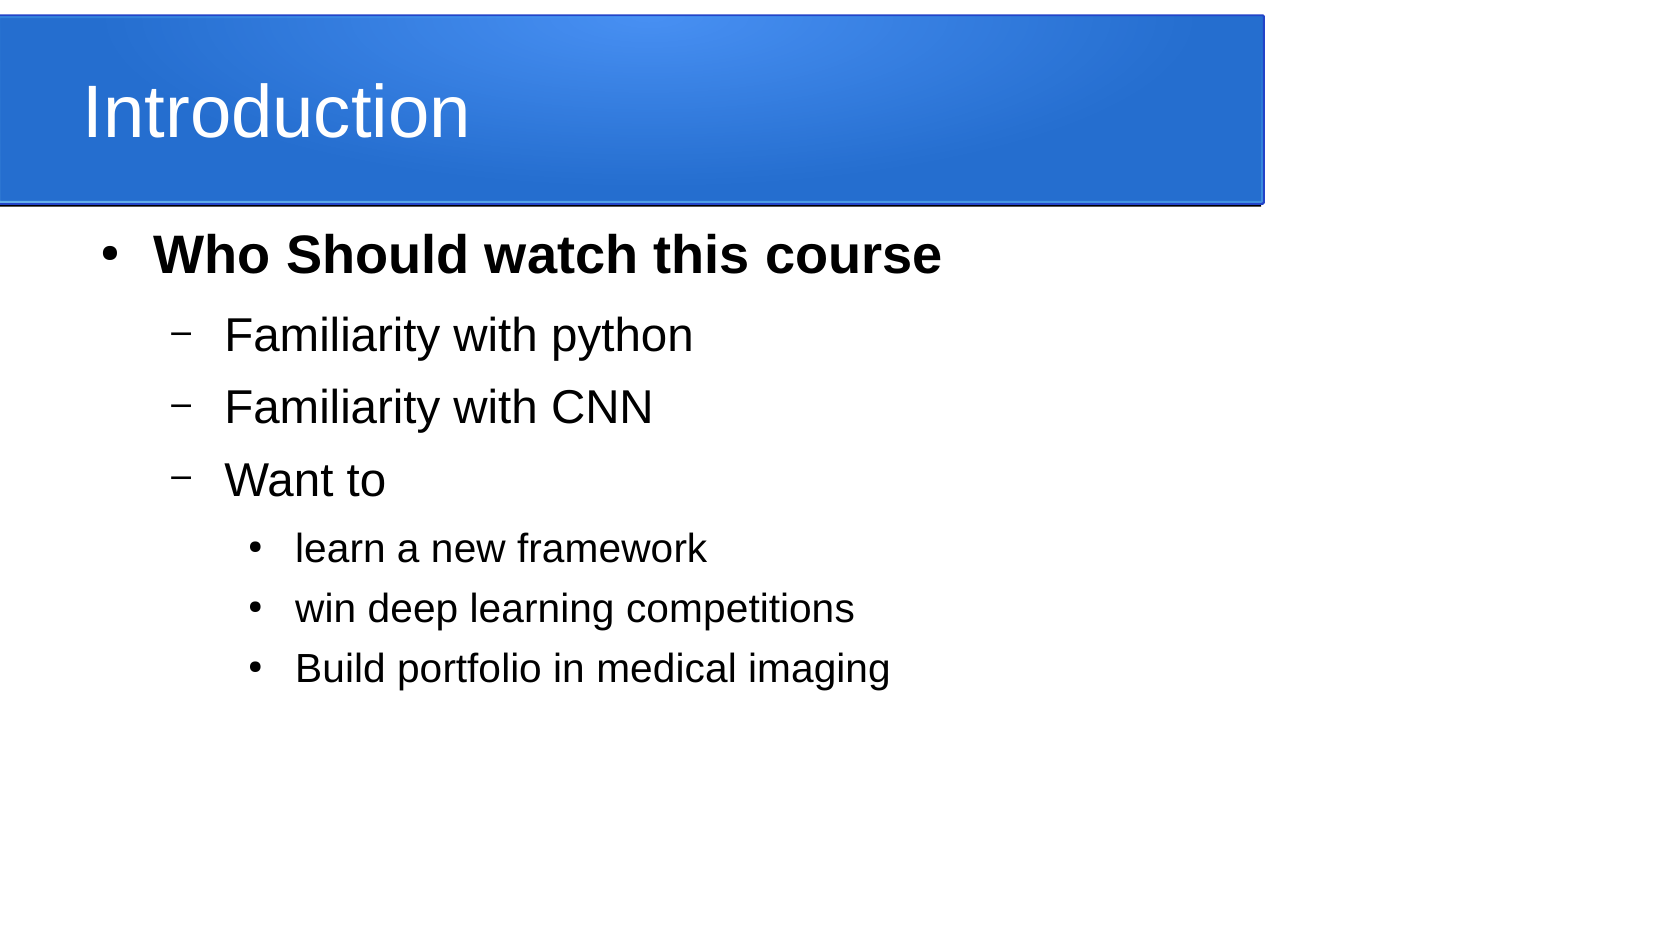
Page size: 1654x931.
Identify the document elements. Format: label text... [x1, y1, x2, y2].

list Who Should watch this course Familiarity with python Familiarity with CNN Want to learn a new framework win deep learning competitions Build portfolio in medical imaging [82, 224, 1571, 764]
title Introduction [82, 35, 1235, 189]
